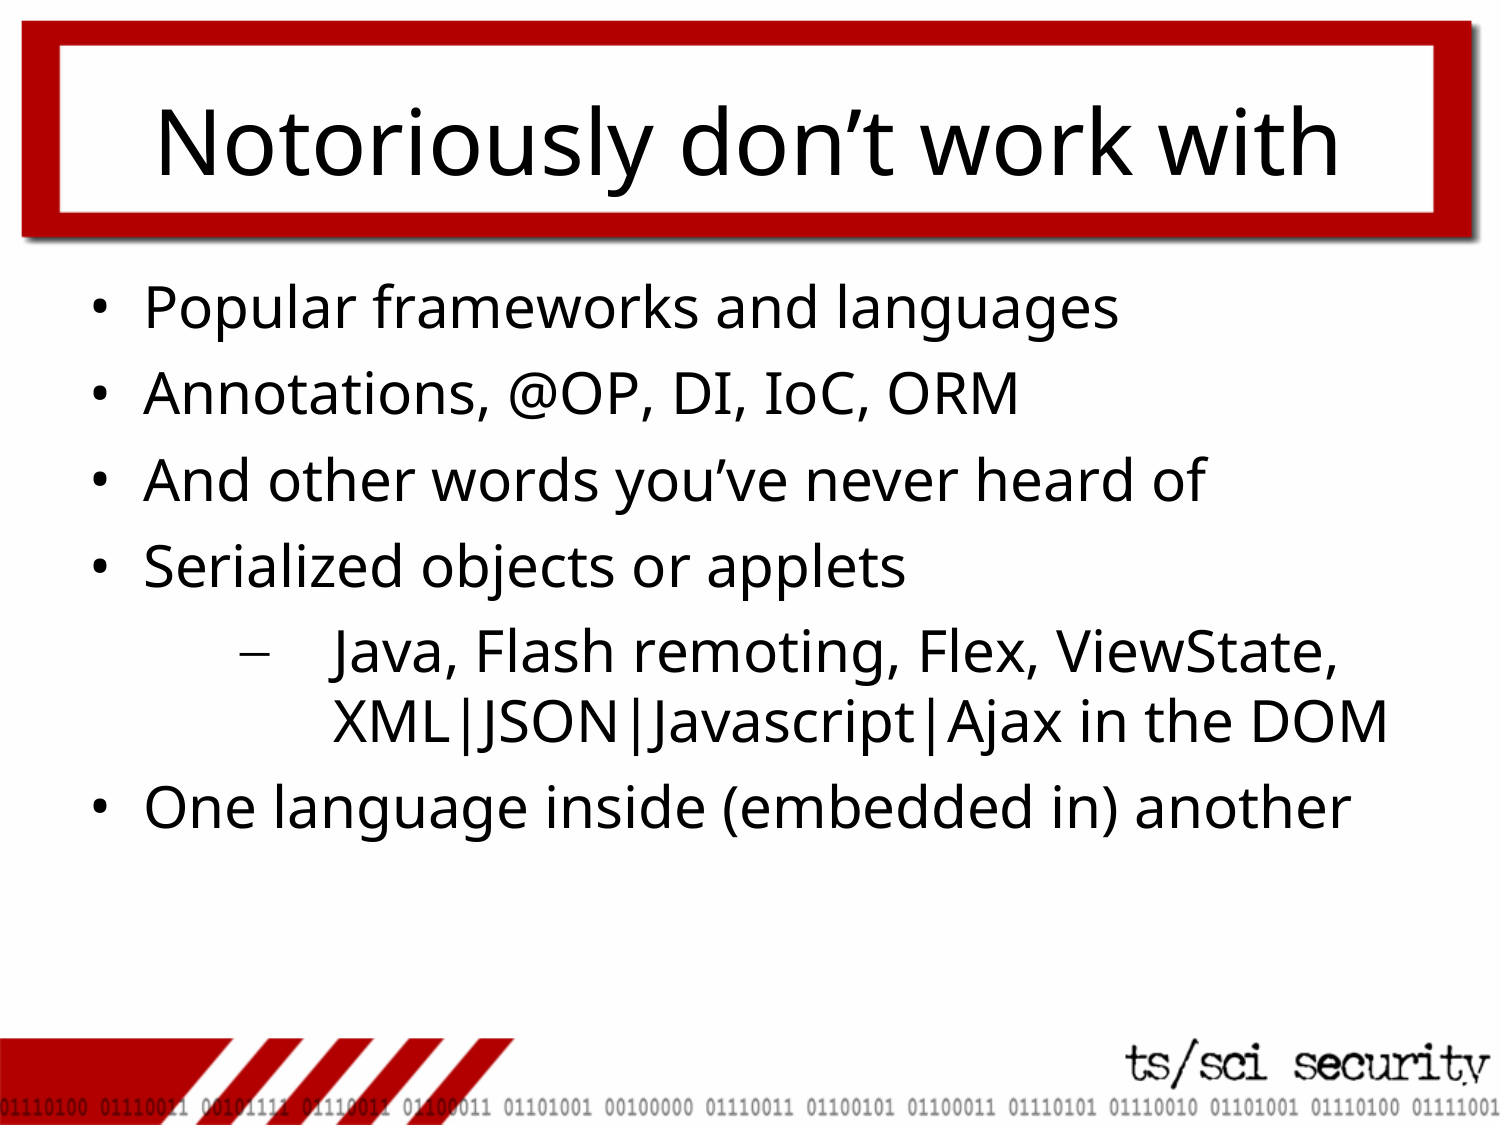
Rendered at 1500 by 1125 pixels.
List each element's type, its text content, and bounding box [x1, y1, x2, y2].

list Popular frameworks and languages Annotations, @OP, DI, IoC, ORM And other words you’ve never heard of Serialized objects or applets Java, Flash remoting, Flex, ViewState, XML|JSON|Javascript|Ajax in the DOM One language inside (embedded in) another [75, 262, 1423, 1003]
title Notoriously don’t work with [75, 21, 1423, 257]
picture [0, 0, 1500, 1125]
